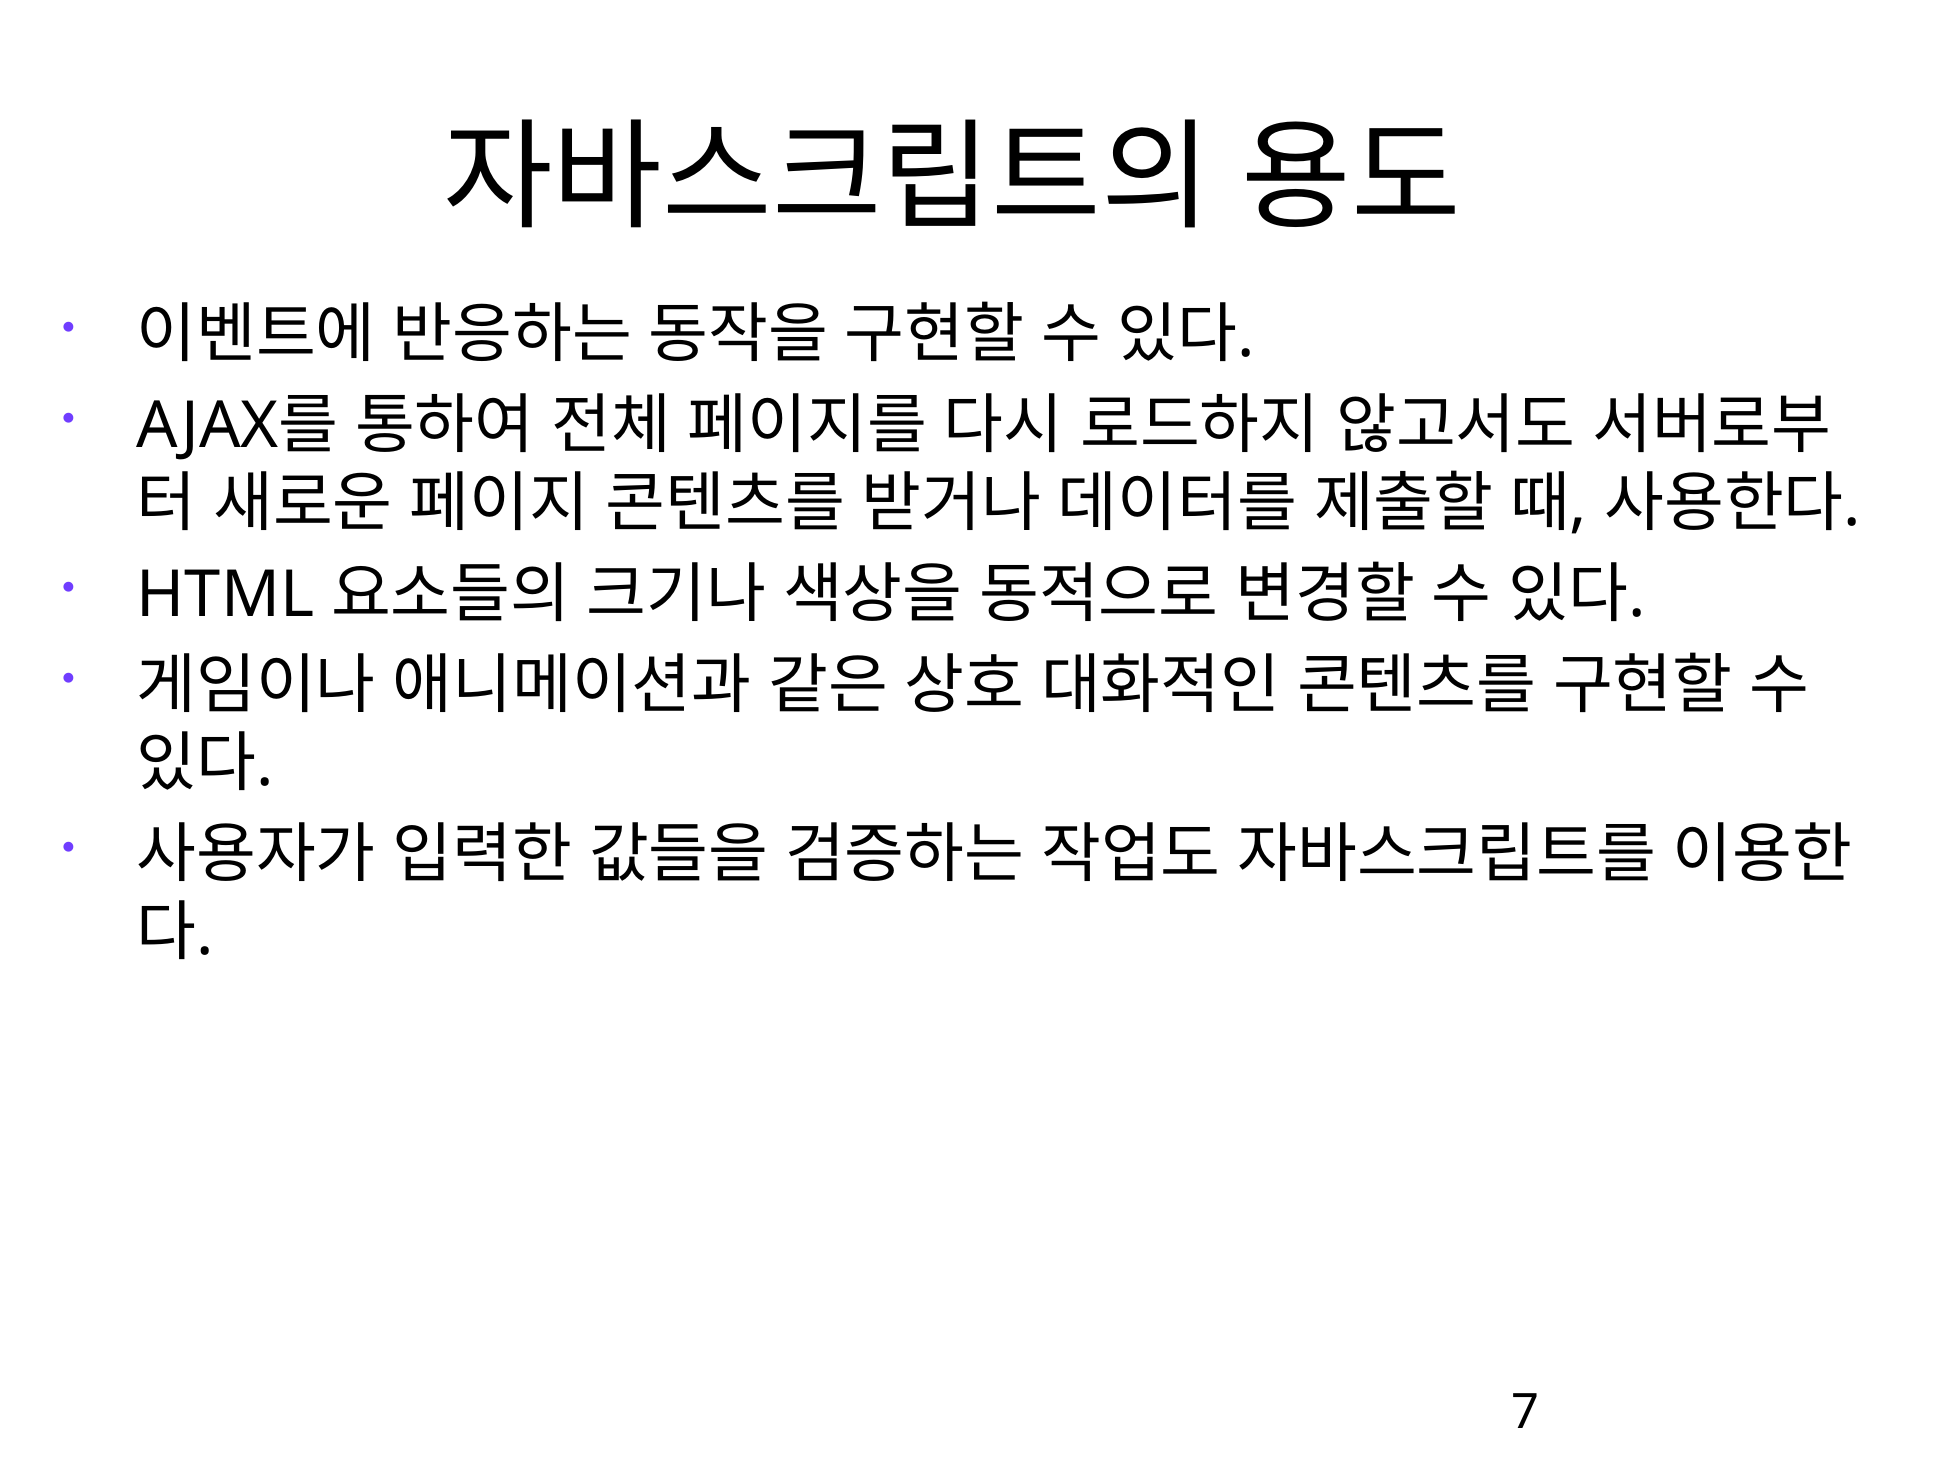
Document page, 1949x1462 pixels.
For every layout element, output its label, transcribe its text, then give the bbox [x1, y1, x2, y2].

slide_number <숫자> [1496, 1372, 1899, 1462]
title 자바스크립트의 용도 [156, 92, 1749, 255]
list 이벤트에 반응하는 동작을 구현할 수 있다. AJAX를 통하여 전체 페이지를 다시 로드하지 않고서도 서버로부터 새로운 페이지 콘텐츠를 받거나 데이터를 제출할 때, 사용한다. HTML 요소들의 크기나 색상을 동적으로 변경할 수 있다. 게임이나 애니메이션과 같은 상호 대화적인 콘텐츠를 구현할 수 있다. 사용자가 입력한 값들을 검증하는 작업도 자바스크립트를 이용한다. [48, 284, 1897, 1343]
